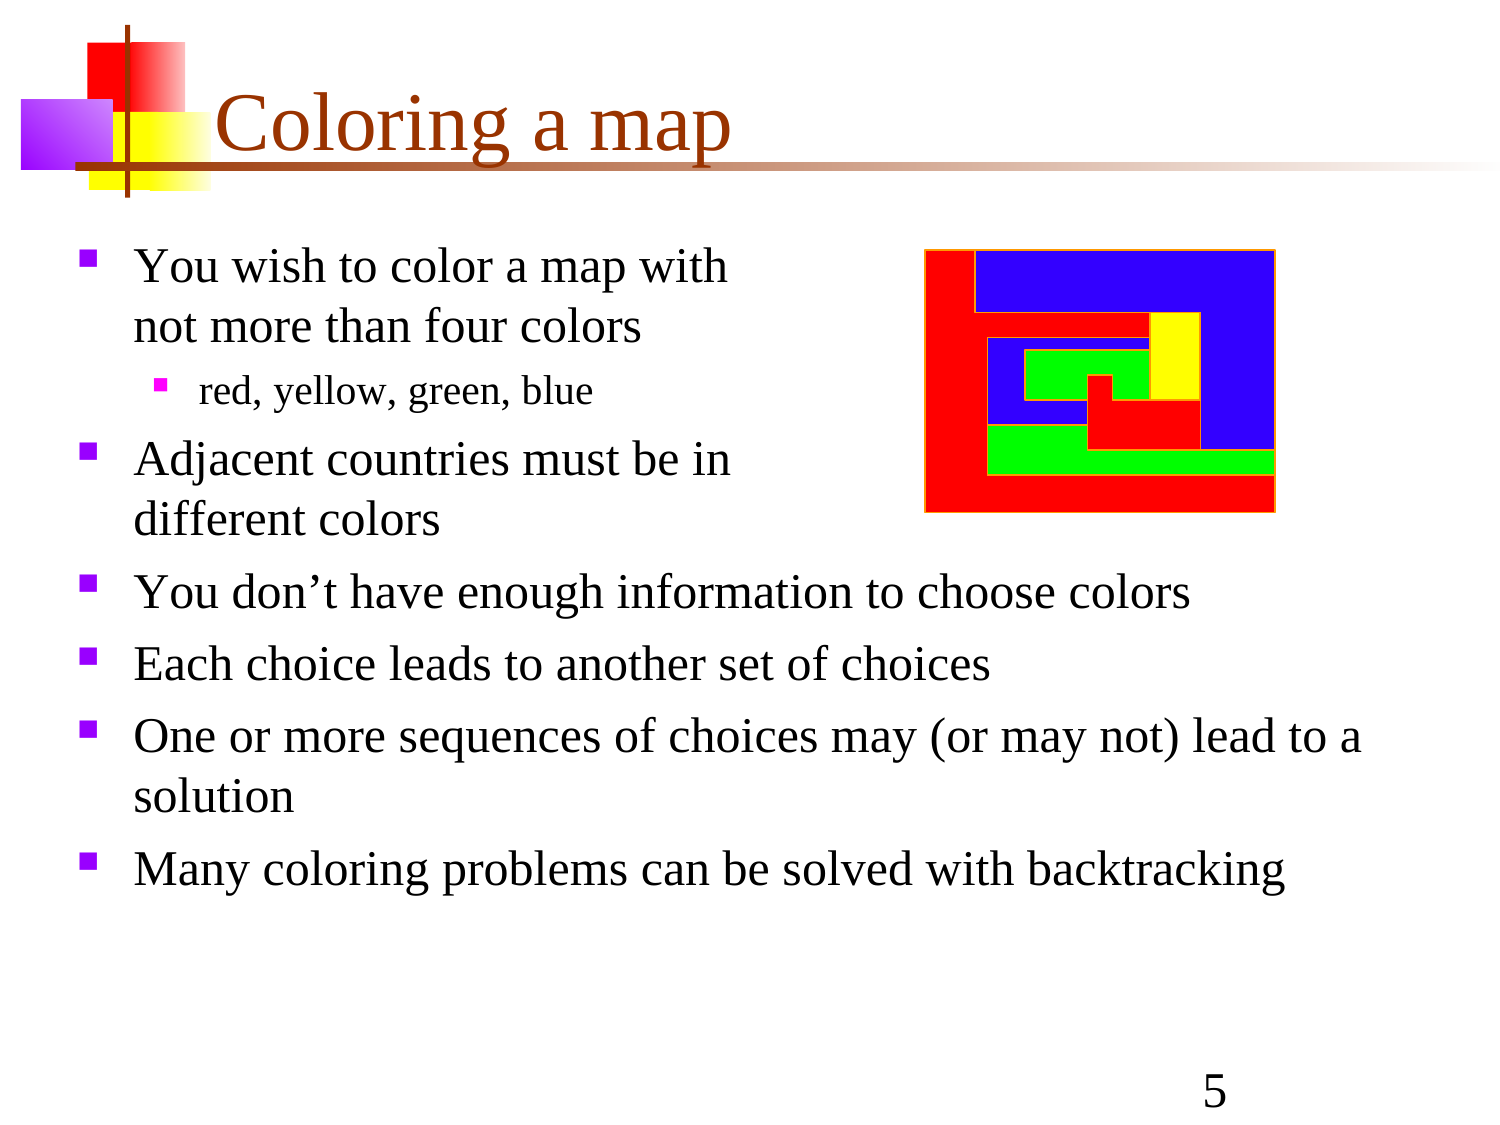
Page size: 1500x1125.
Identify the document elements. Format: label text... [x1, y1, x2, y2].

title Coloring a map [199, 37, 1479, 175]
text_box [924, 249, 1276, 513]
list You wish to color a map with not more than four colors red, yellow, green, blue Adjacent countries must be in different colors You don’t have enough information to choose colors Each choice leads to another set of choices One or more sequences of choices may (or may not) lead to a solution Many coloring problems can be solved with backtracking [62, 224, 1469, 1007]
